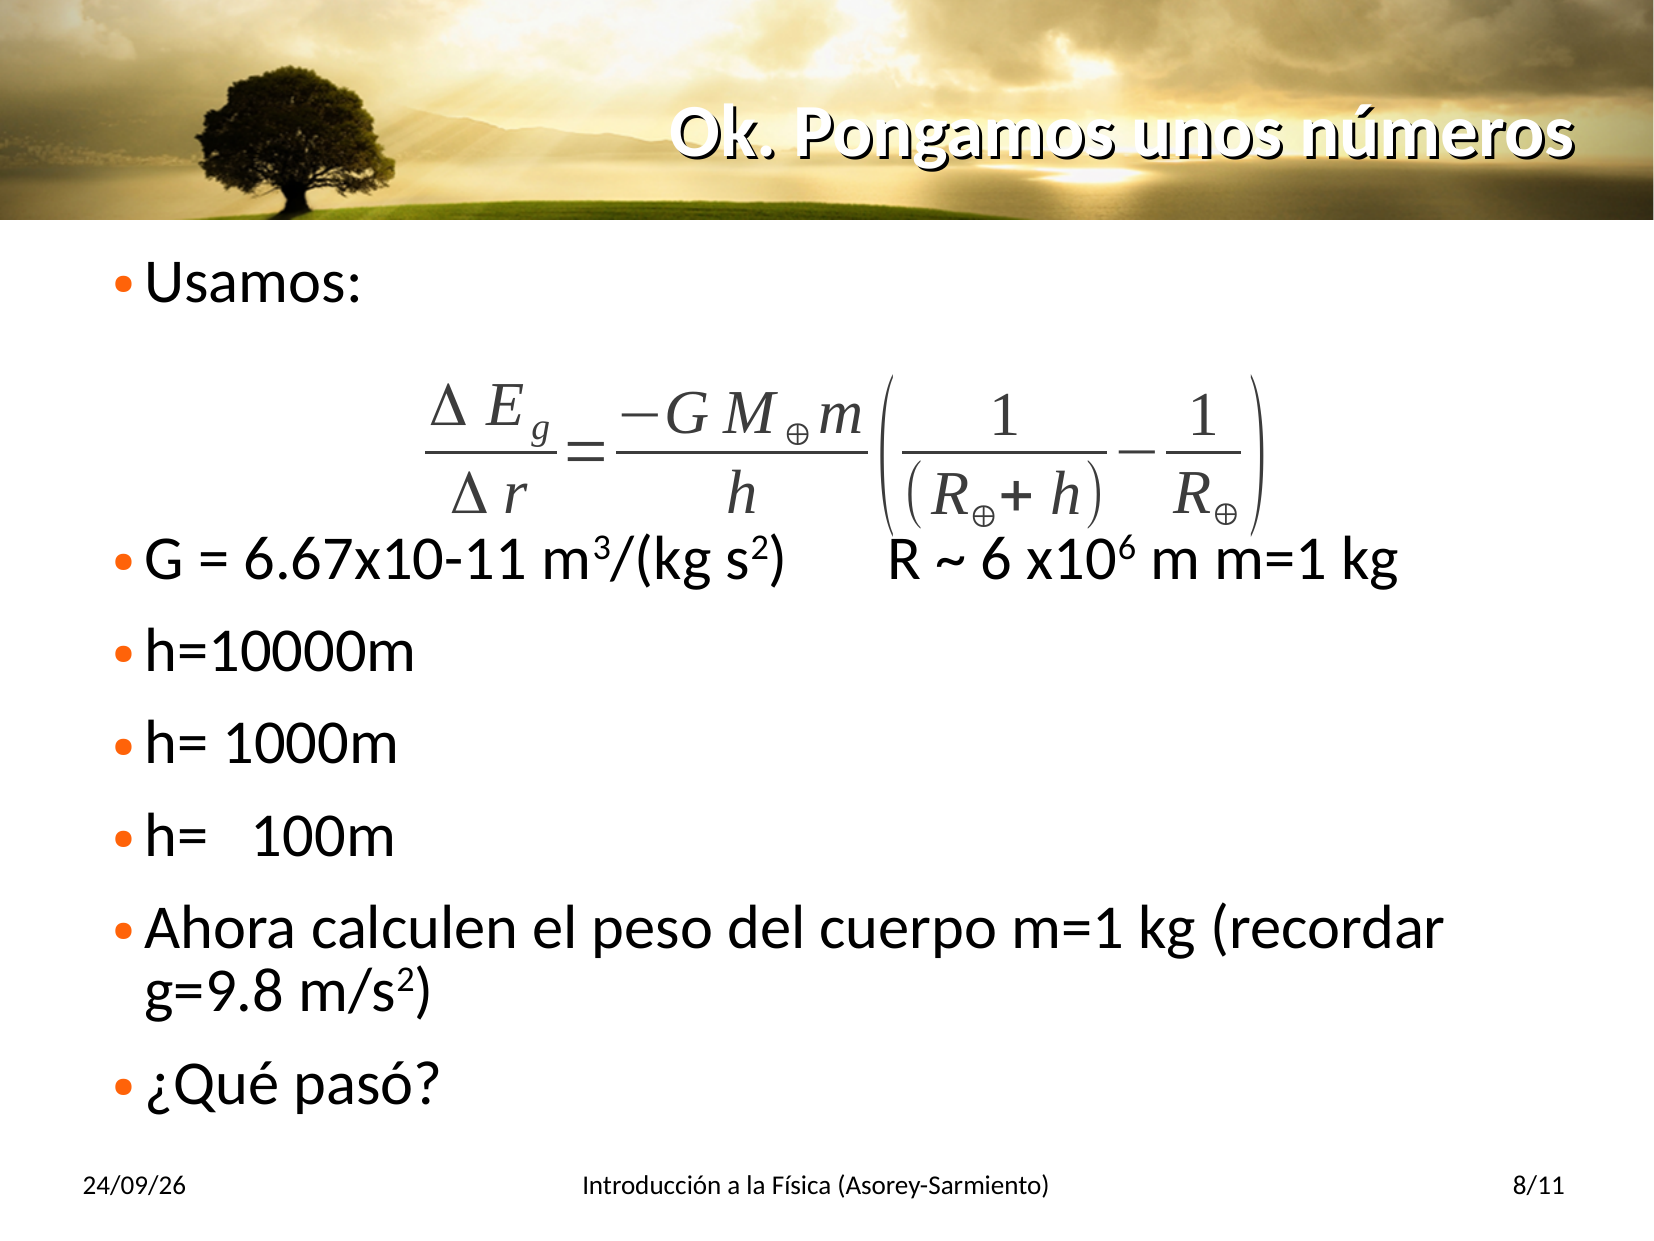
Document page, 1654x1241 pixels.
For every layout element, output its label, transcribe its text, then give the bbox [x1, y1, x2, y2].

picture [0, 0, 1654, 220]
chart [415, 369, 1276, 541]
title Ok. Pongamos unos números [86, 49, 1576, 226]
list Usamos: G = 6.67x10-11 m3/(kg s2) R ~ 6 x106 m m=1 kg h=10000m h= 1000m h= 100m Ahora calculen el peso del cuerpo m=1 kg (recordar g=9.8 m/s2) ¿Qué pasó? [82, 255, 1571, 1156]
